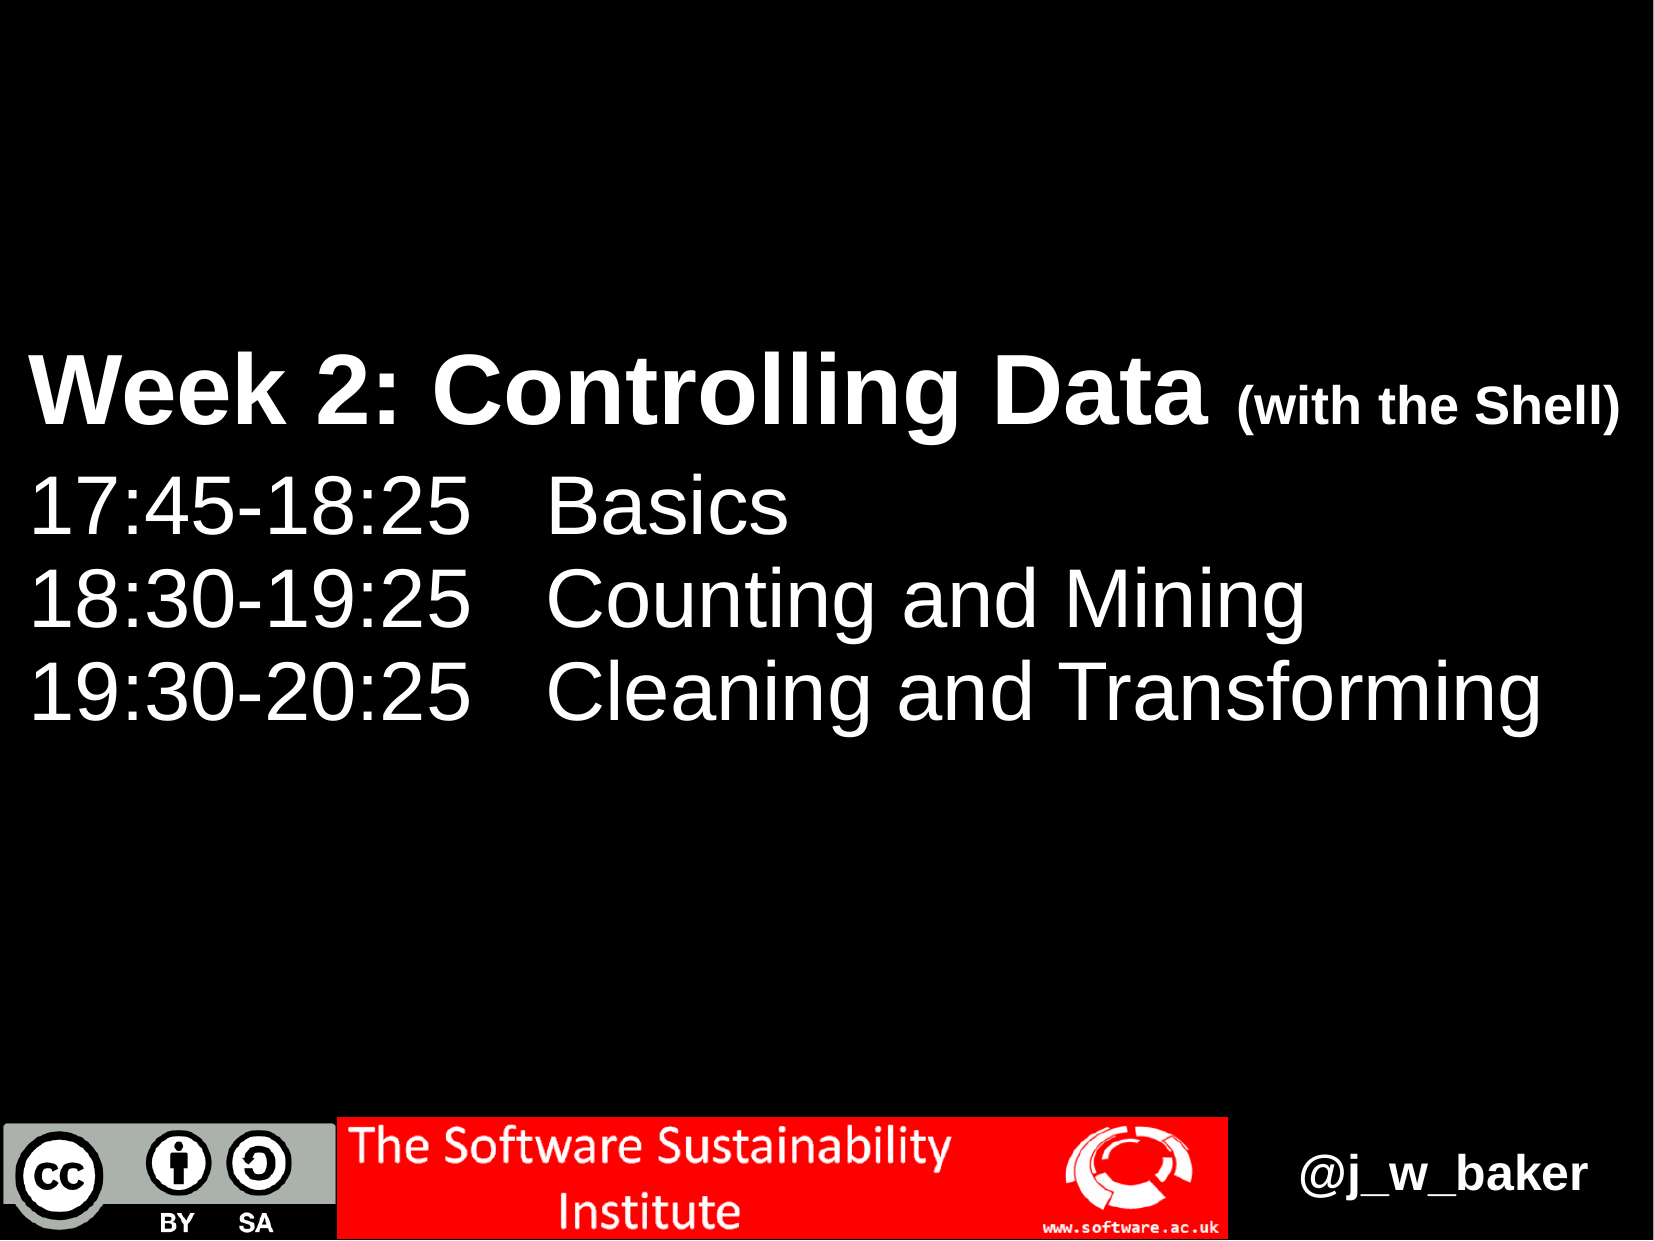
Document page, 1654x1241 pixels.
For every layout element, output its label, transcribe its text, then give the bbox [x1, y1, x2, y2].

text_box @j_w_baker [1266, 1085, 1622, 1241]
text_box Week 2: Controlling Data (with the Shell) 17:45-18:25 Basics 18:30-19:25 Counting and Mining 19:30-20:25 Cleaning and Transforming [28, 333, 1623, 740]
picture [0, 1117, 1228, 1239]
